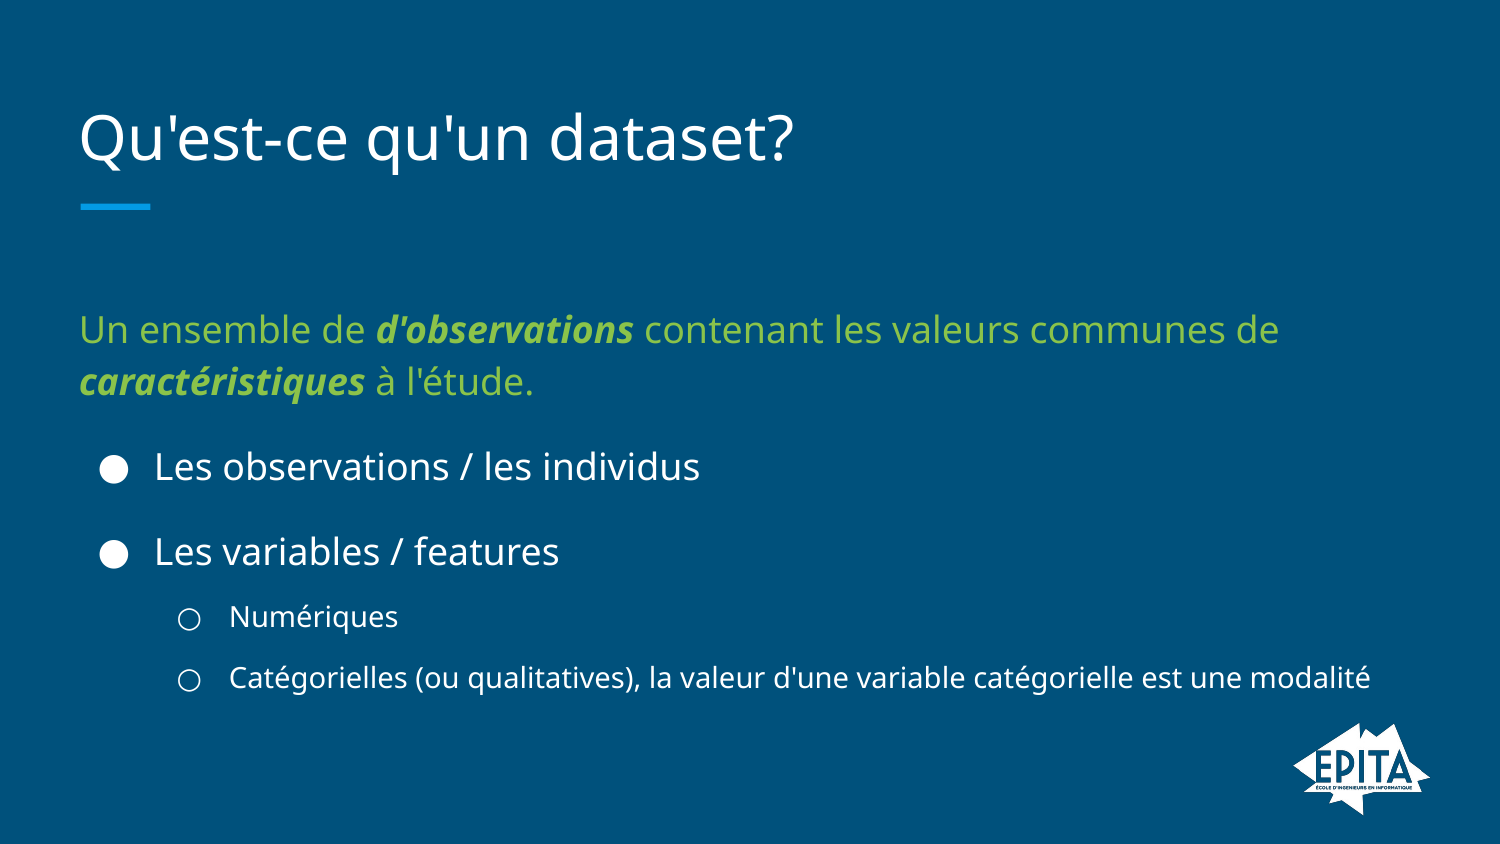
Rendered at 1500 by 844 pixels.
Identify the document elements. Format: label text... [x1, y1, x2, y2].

picture [1306, 725, 1428, 814]
picture [1295, 753, 1315, 780]
title Qu'est-ce qu'un dataset? [63, 75, 1437, 188]
list Un ensemble de d'observations contenant les valeurs communes de caractéristiques à l'étude. Les observations / les individus Les variables / features Numériques Catégorielles (ou qualitatives), la valeur d'une variable catégorielle est une modalité [63, 244, 1437, 750]
